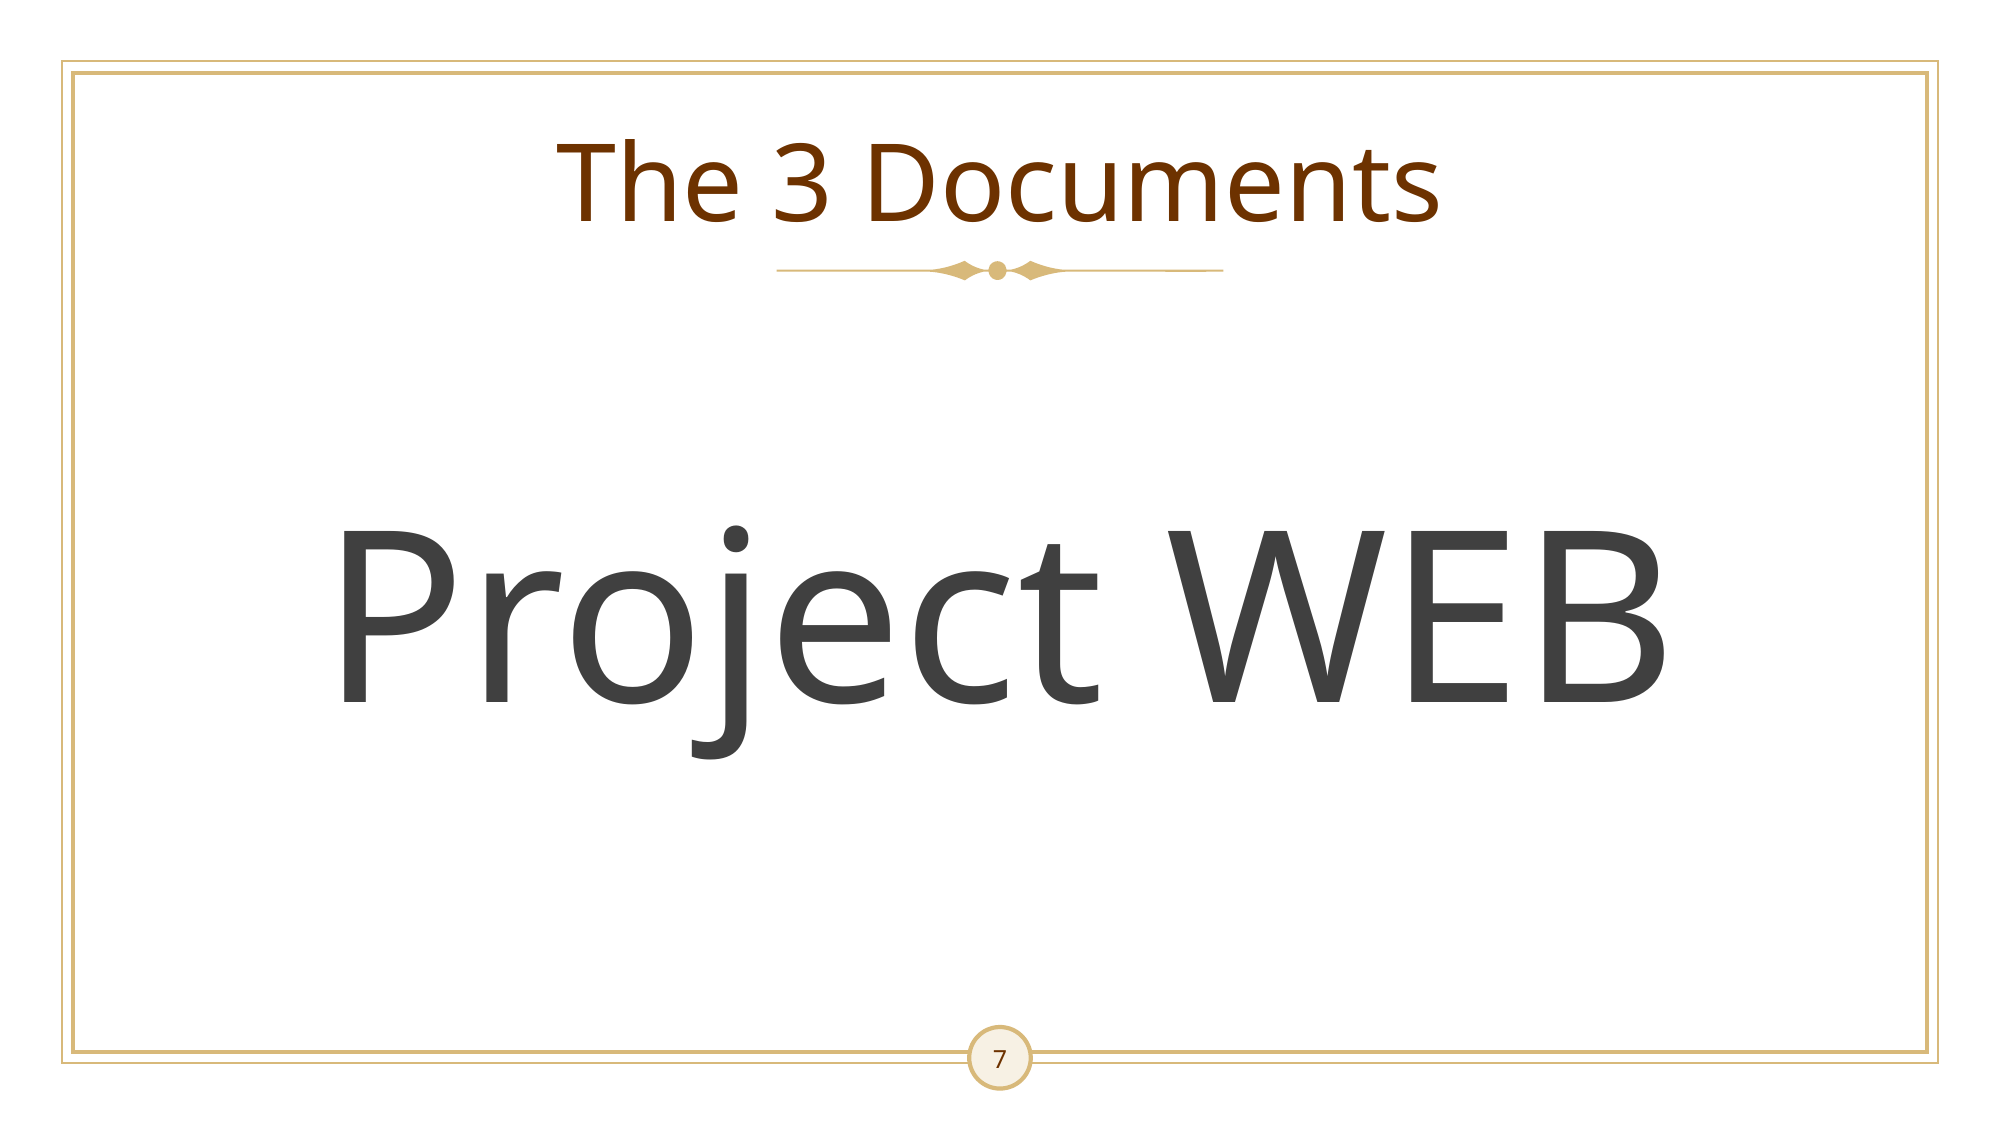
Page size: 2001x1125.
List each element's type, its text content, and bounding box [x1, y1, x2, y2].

text_box [954, 1029, 1046, 1090]
list Project WEB [137, 307, 1863, 922]
title The 3 Documents [137, 107, 1863, 256]
